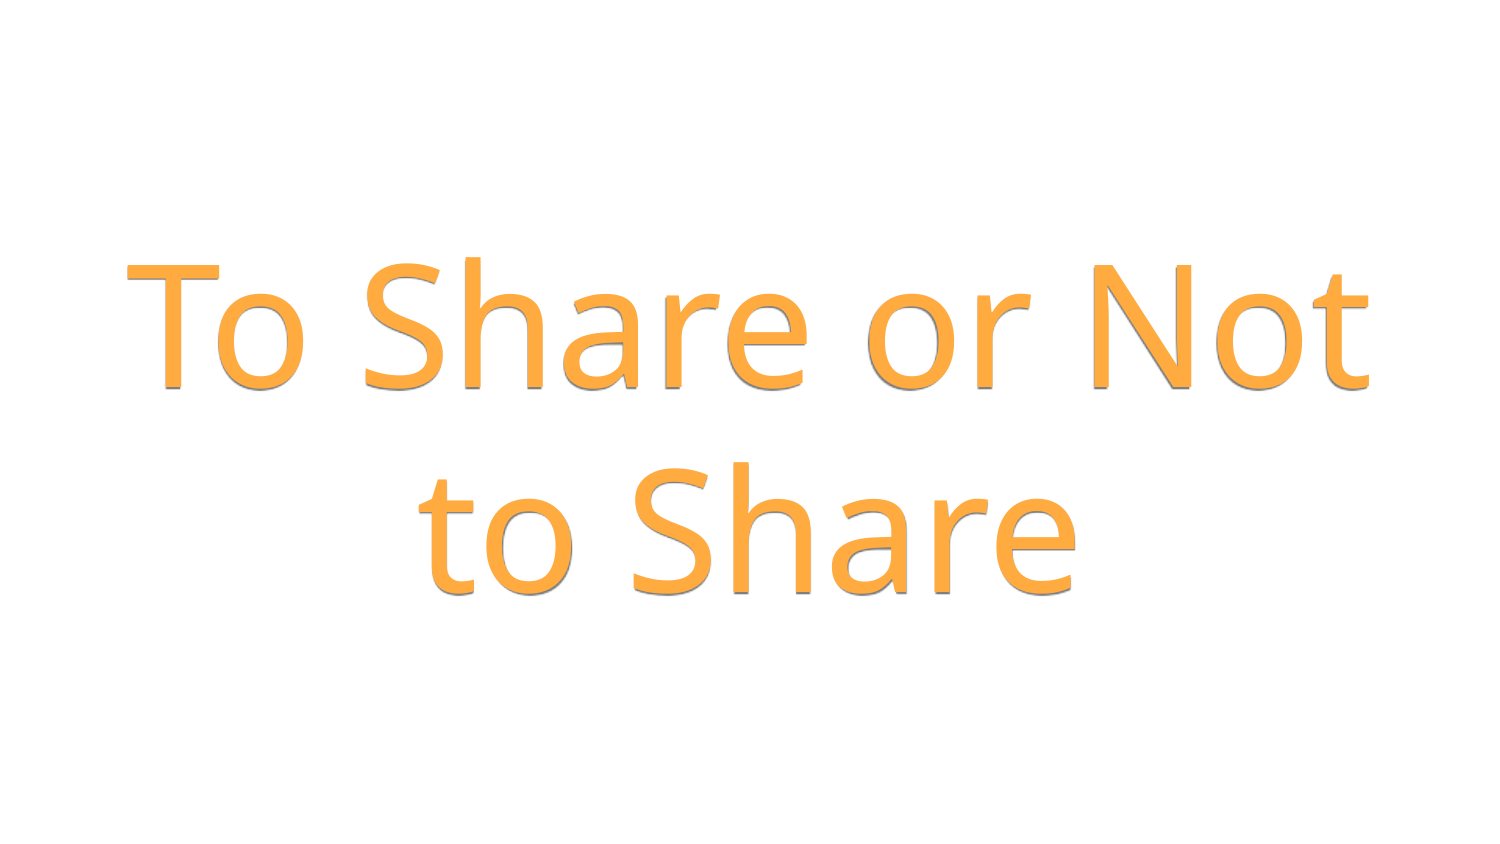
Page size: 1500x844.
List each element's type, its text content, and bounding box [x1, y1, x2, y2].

title To Share or Not to Share [51, 352, 1449, 491]
